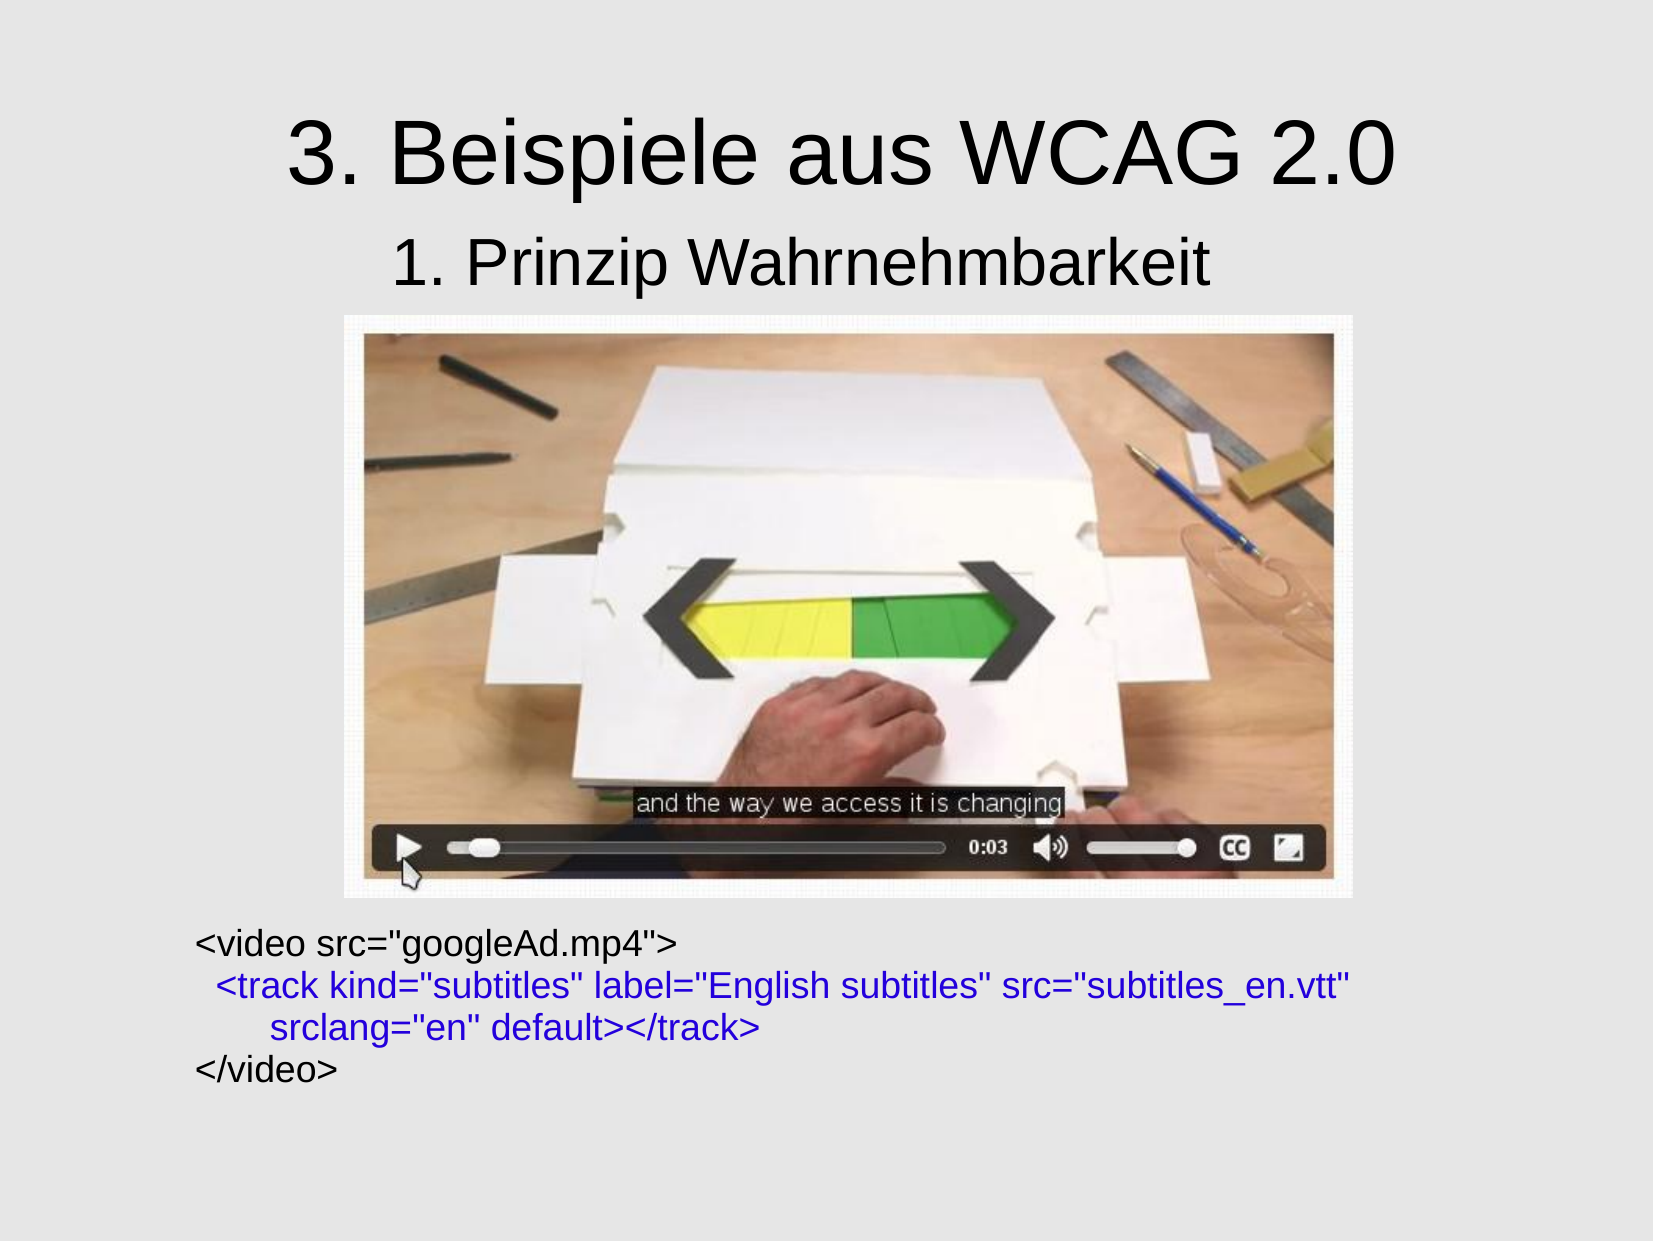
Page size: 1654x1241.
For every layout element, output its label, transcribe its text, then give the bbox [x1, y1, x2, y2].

list 1. Prinzip Wahrnehmbarkeit [391, 225, 1262, 315]
text_box <video src="googleAd.mp4"> <track kind="subtitles" label="English subtitles" src="subtitles_en.vtt" srclang="en" default></track> </video> [179, 915, 1552, 1141]
title 3. Beispiele aus WCAG 2.0 [82, 49, 1571, 257]
picture [344, 315, 1353, 898]
